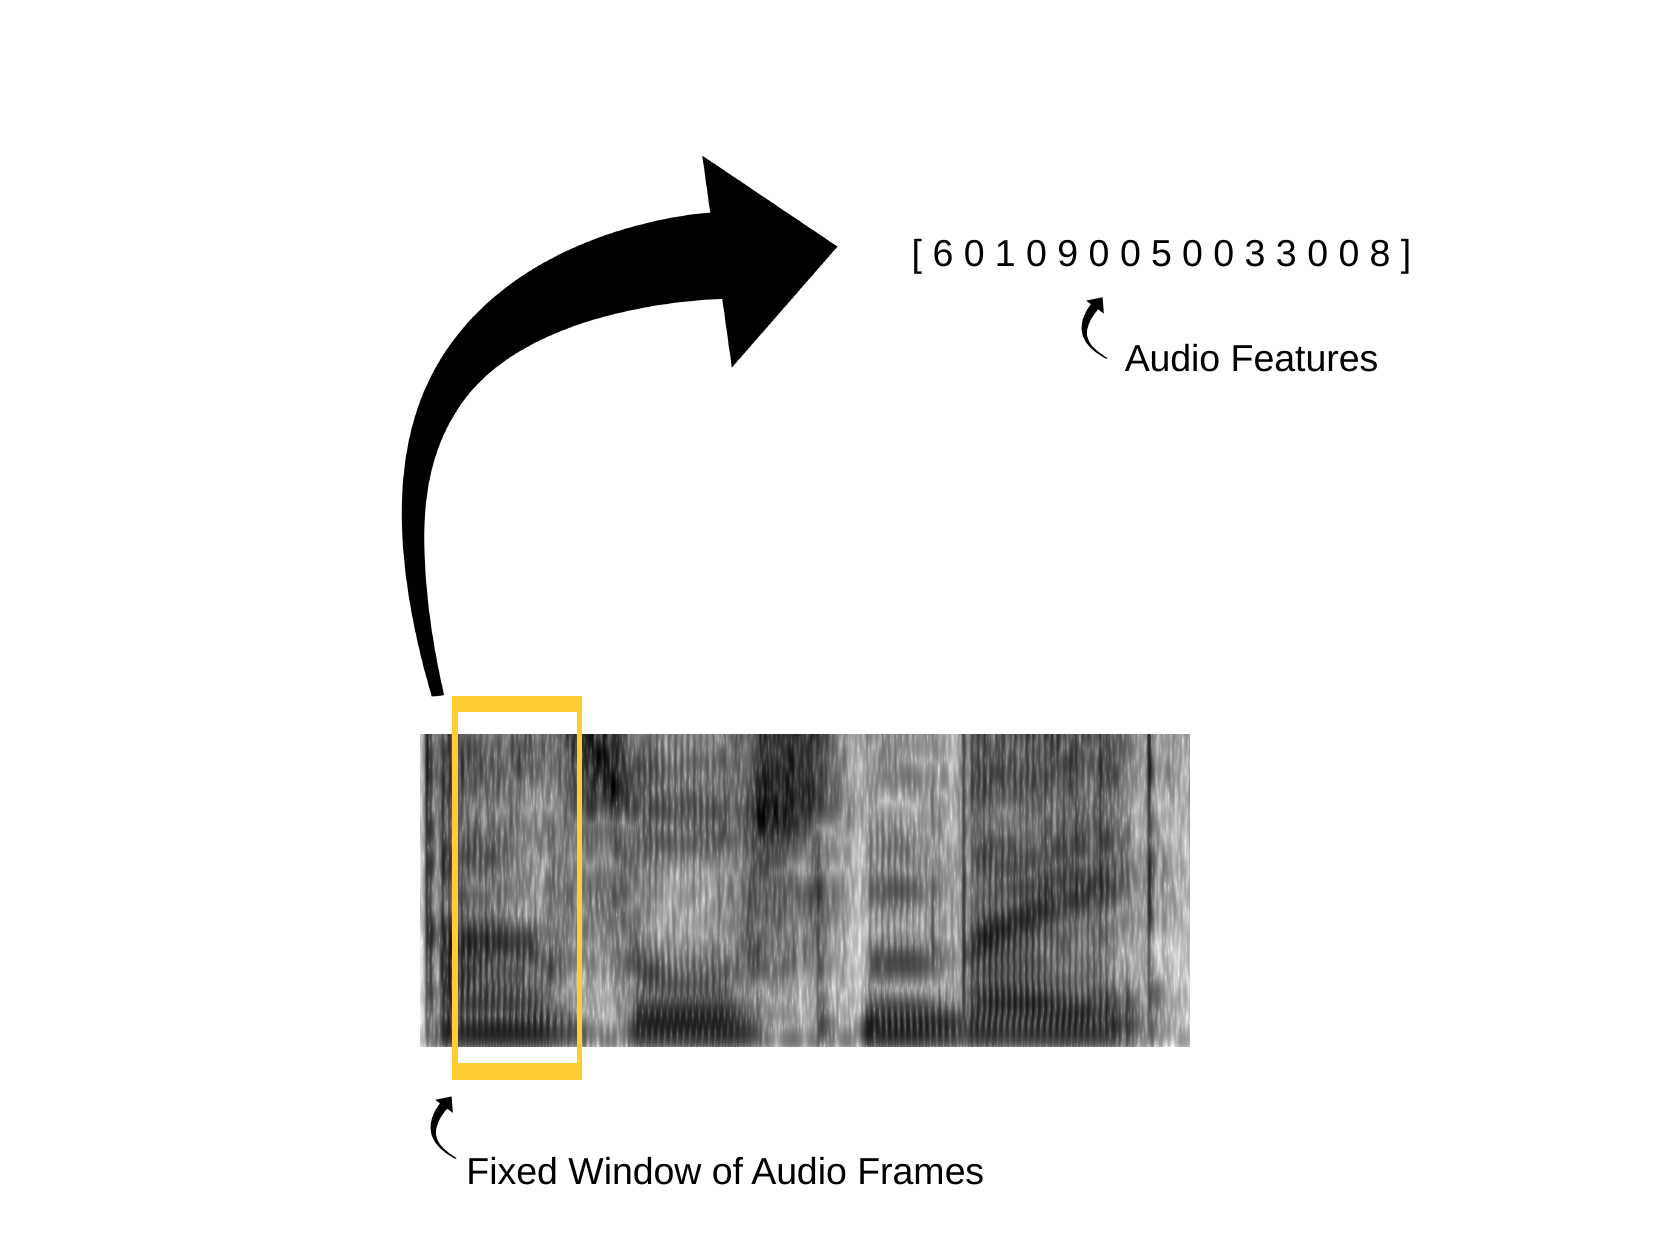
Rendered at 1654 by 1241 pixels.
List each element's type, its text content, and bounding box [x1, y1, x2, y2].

text_box [ 6 0 1 0 9 0 0 5 0 0 3 3 0 0 8 ] [855, 225, 1654, 286]
picture [306, 120, 1190, 1080]
picture [414, 1090, 482, 1160]
text_box Fixed Window of Audio Frames [451, 1142, 1000, 1200]
text_box Audio Features [1110, 330, 1394, 387]
picture [1065, 290, 1133, 361]
